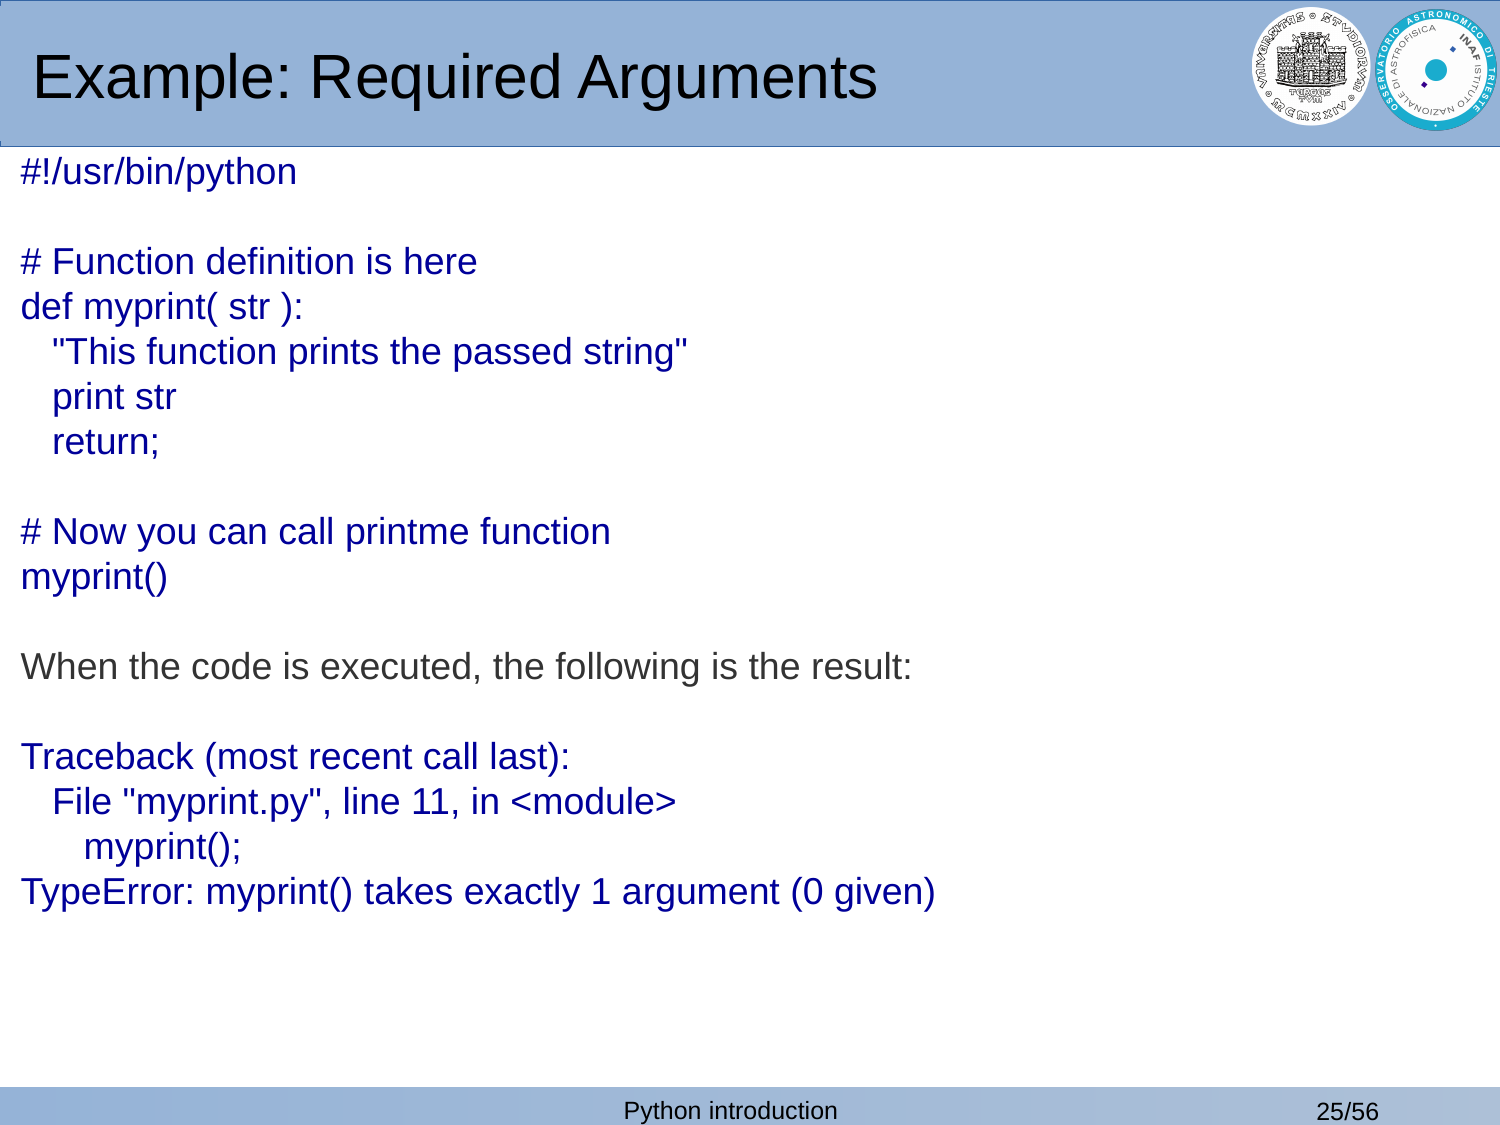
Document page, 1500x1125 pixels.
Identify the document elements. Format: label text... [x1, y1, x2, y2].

list #!/usr/bin/python # Function definition is here def myprint( str ): "This function prints the passed string" print str return; # Now you can call printme function myprint() When the code is executed, the following is the result: Traceback (most recent call last): File "myprint.py", line 11, in <module> myprint(); TypeError: myprint() takes exactly 1 argument (0 given) [5, 138, 1500, 1075]
text_box Example: Required Arguments [0, 5, 1243, 141]
picture [1252, 0, 1500, 138]
